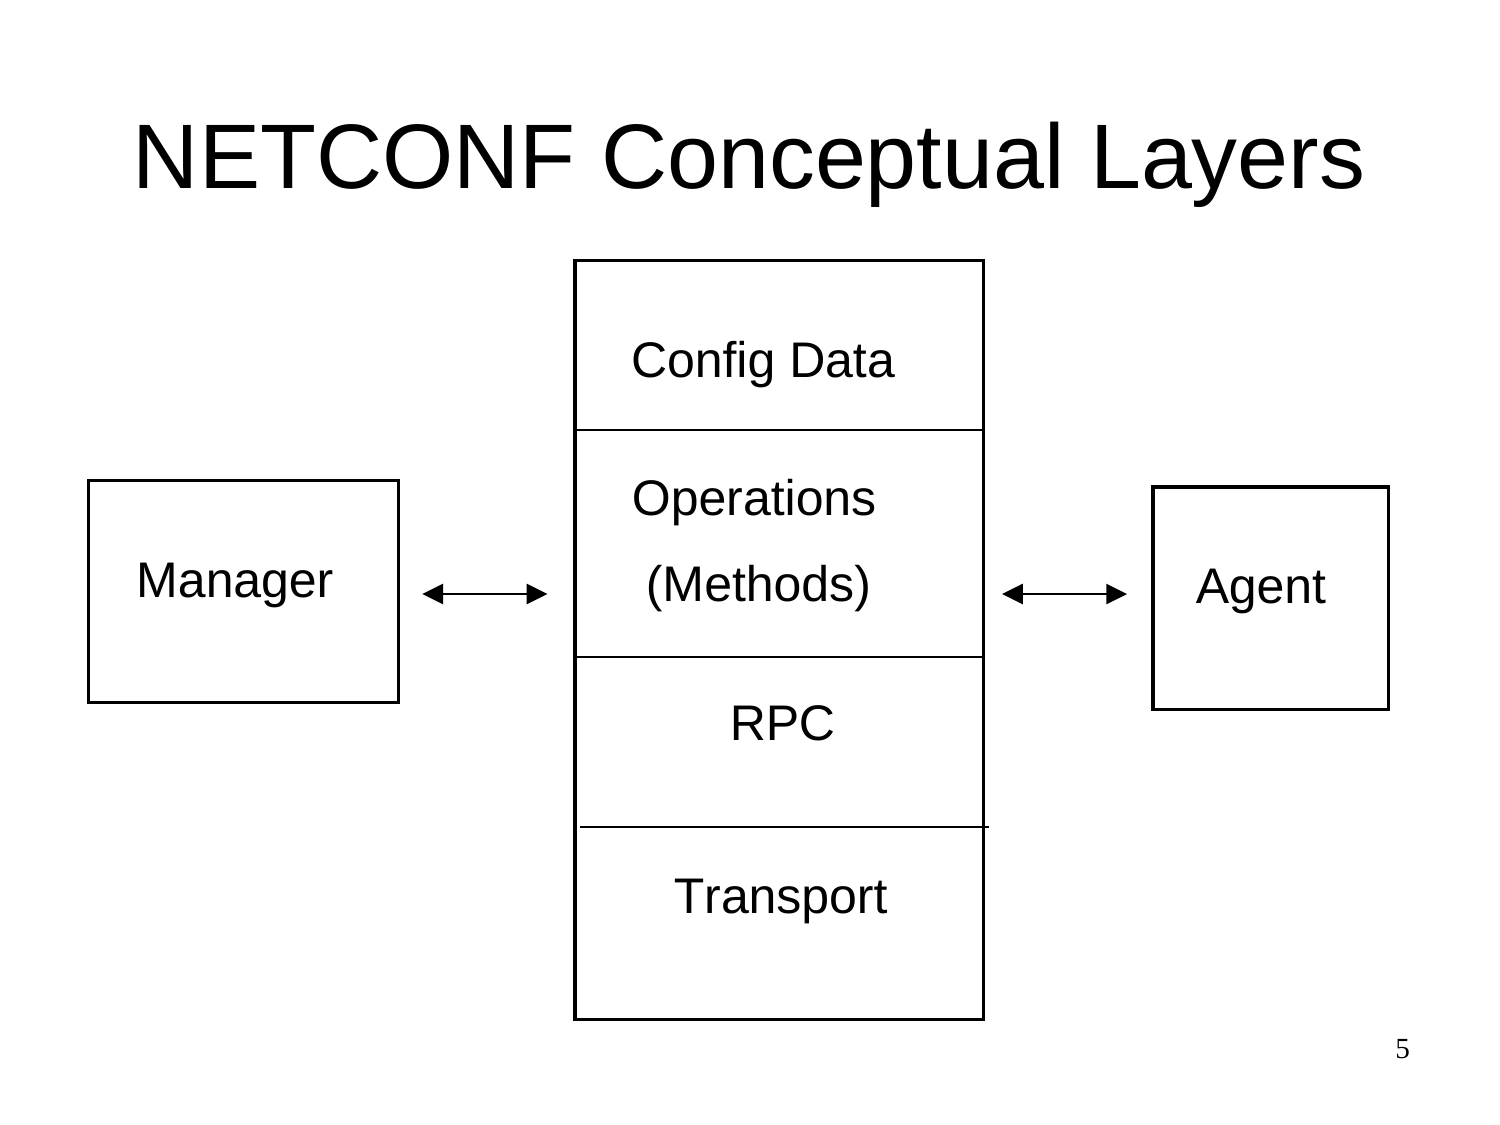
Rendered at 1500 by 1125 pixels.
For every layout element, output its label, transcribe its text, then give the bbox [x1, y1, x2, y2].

text_box Manager [88, 480, 399, 703]
text_box Agent [1153, 486, 1389, 710]
title NETCONF Conceptual Layers [75, 61, 1426, 216]
text_box Config Data Operations (Methods) RPC Transport [575, 260, 984, 1020]
